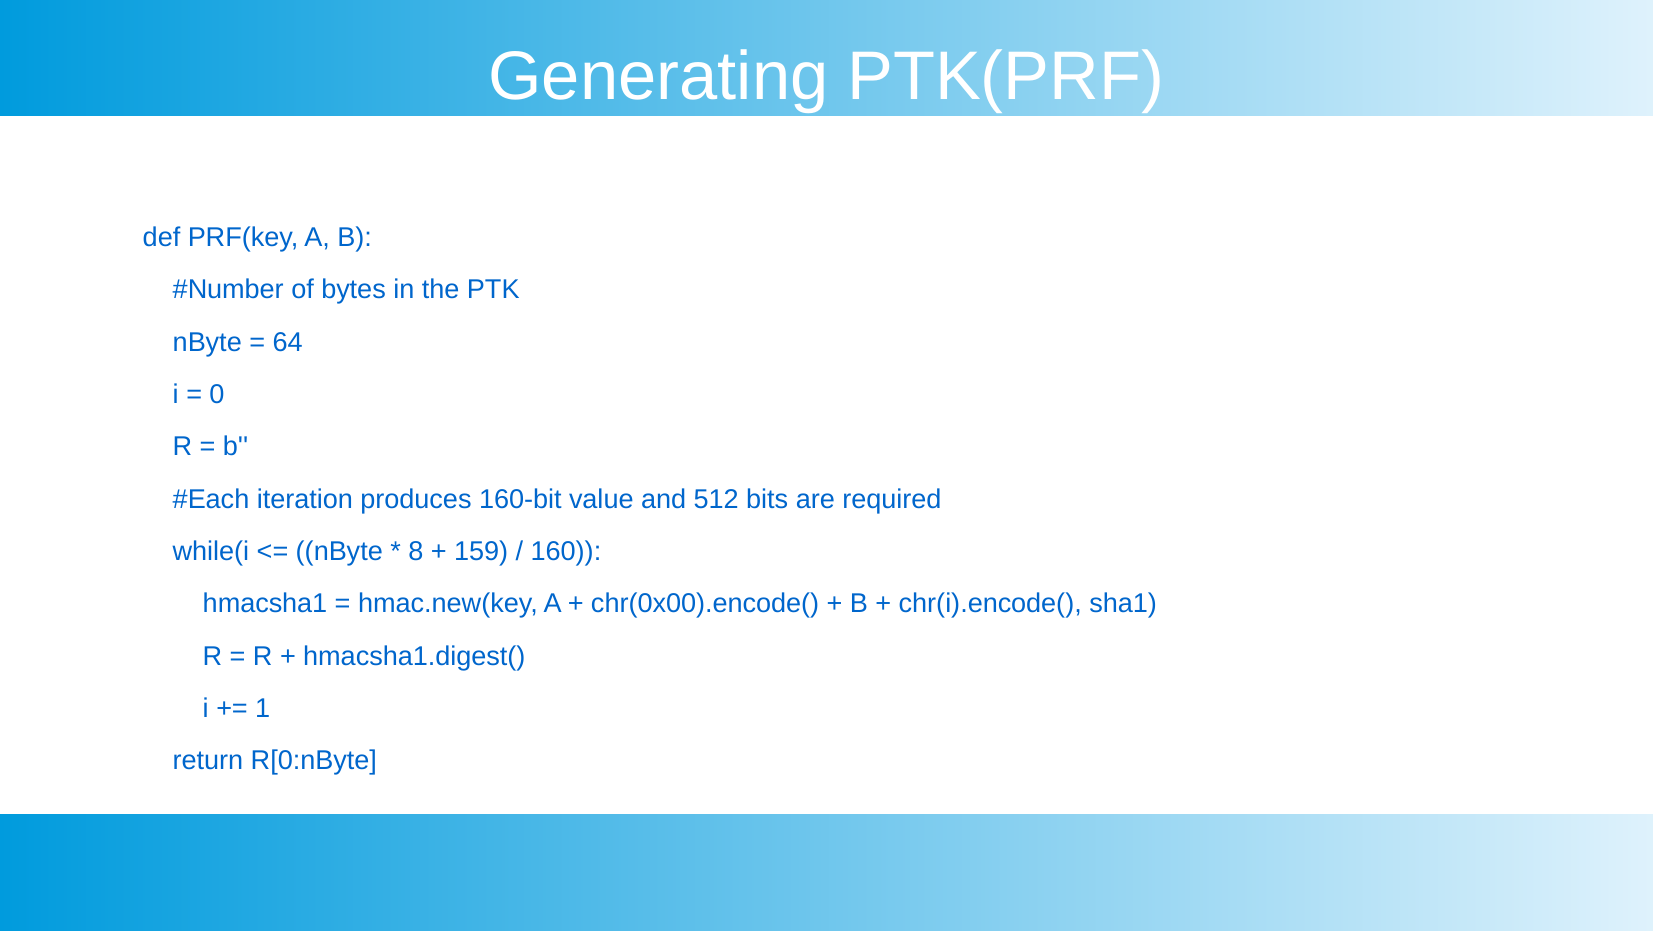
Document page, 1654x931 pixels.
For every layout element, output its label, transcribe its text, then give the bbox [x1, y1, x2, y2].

title Generating PTK(PRF) [82, 37, 1571, 116]
list def PRF(key, A, B): #Number of bytes in the PTK nByte = 64 i = 0 R = b'' #Each iteration produces 160-bit value and 512 bits are required while(i <= ((nByte * 8 + 159) / 160)): hmacsha1 = hmac.new(key, A + chr(0x00).encode() + B + chr(i).encode(), sha1) R = R + hmacsha1.digest() i += 1 return R[0:nByte] [71, 158, 1561, 698]
